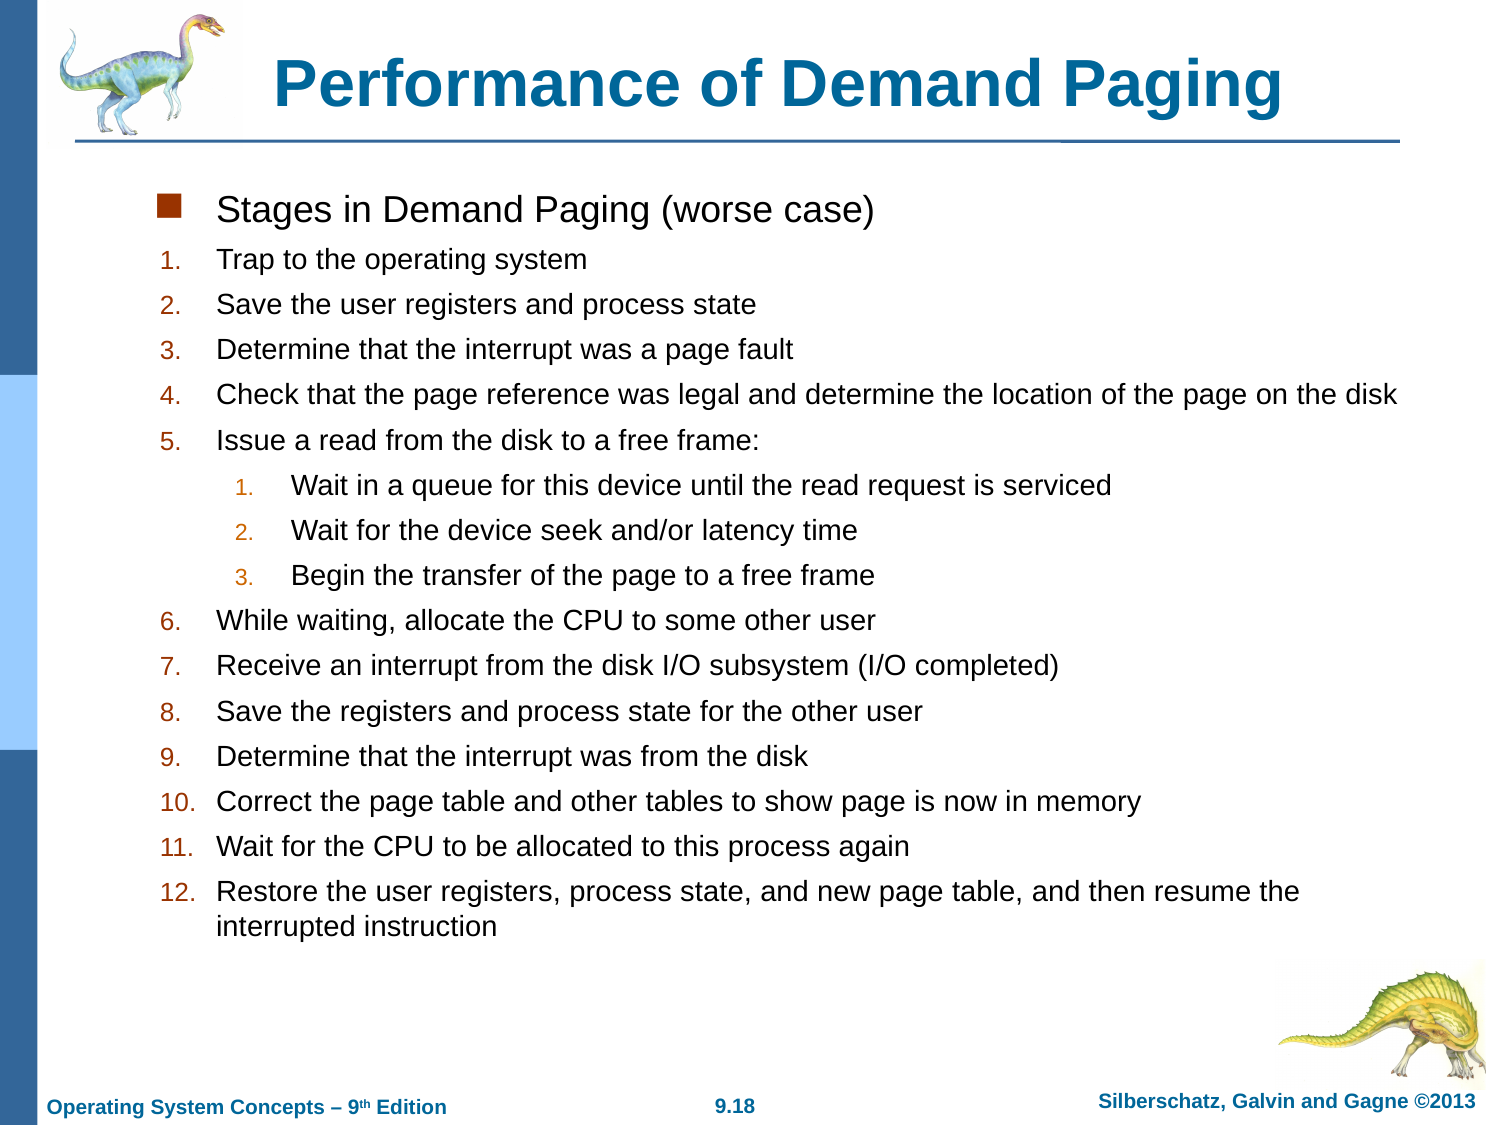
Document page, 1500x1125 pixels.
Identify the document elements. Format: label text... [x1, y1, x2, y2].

title Performance of Demand Paging [134, 33, 1425, 128]
picture [1275, 959, 1486, 1090]
picture [46, 0, 243, 149]
list Stages in Demand Paging (worse case) Trap to the operating system Save the user registers and process state Determine that the interrupt was a page fault Check that the page reference was legal and determine the location of the page on the disk Issue a read from the disk to a free frame: Wait in a queue for this device until the read request is serviced Wait for the device seek and/or latency time Begin the transfer of the page to a free frame While waiting, allocate the CPU to some other user Receive an interrupt from the disk I/O subsystem (I/O completed) Save the registers and process state for the other user Determine that the interrupt was from the disk Correct the page table and other tables to show page is now in memory Wait for the CPU to be allocated to this process again Restore the user registers, process state, and new page table, and then resume the interrupted instruction [144, 177, 1423, 973]
